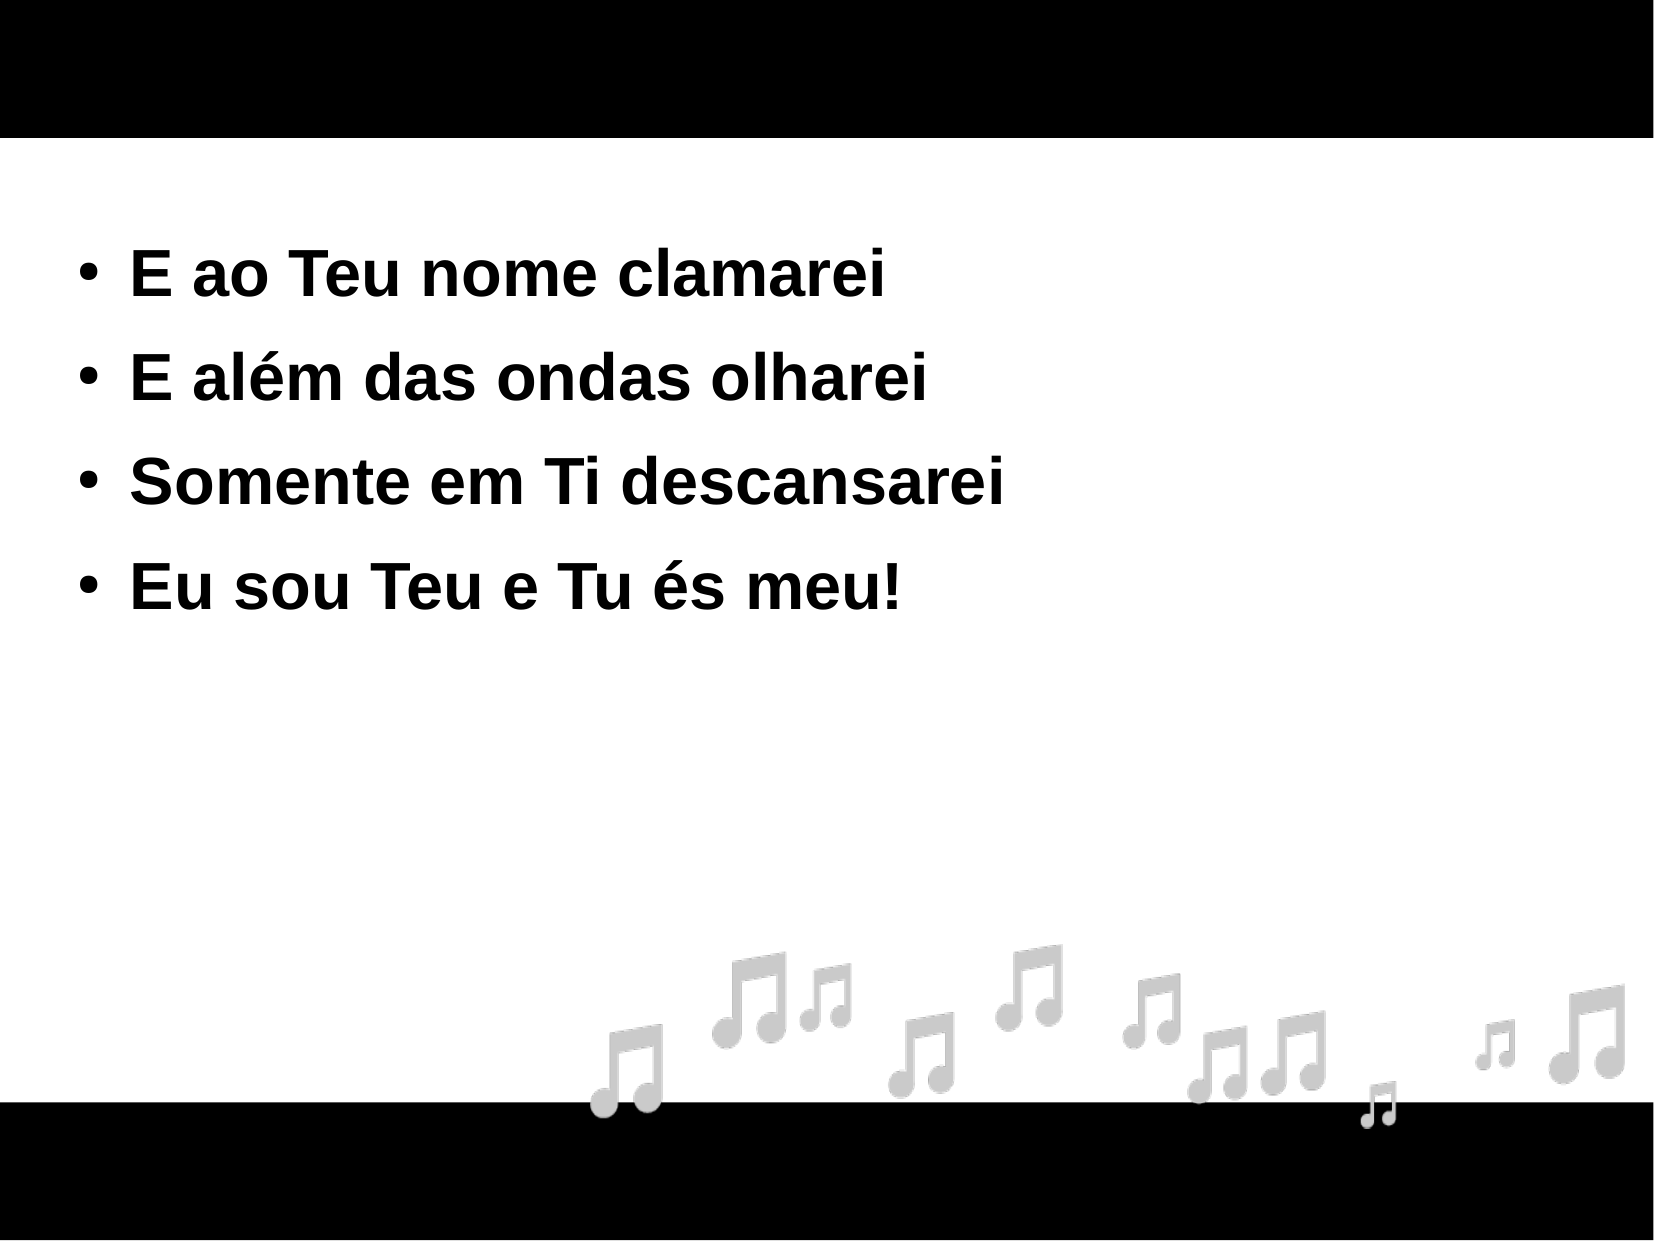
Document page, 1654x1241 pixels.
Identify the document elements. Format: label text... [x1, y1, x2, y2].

list E ao Teu nome clamarei E além das ondas olharei Somente em Ti descansarei Eu sou Teu e Tu és meu! [59, 236, 1595, 1024]
